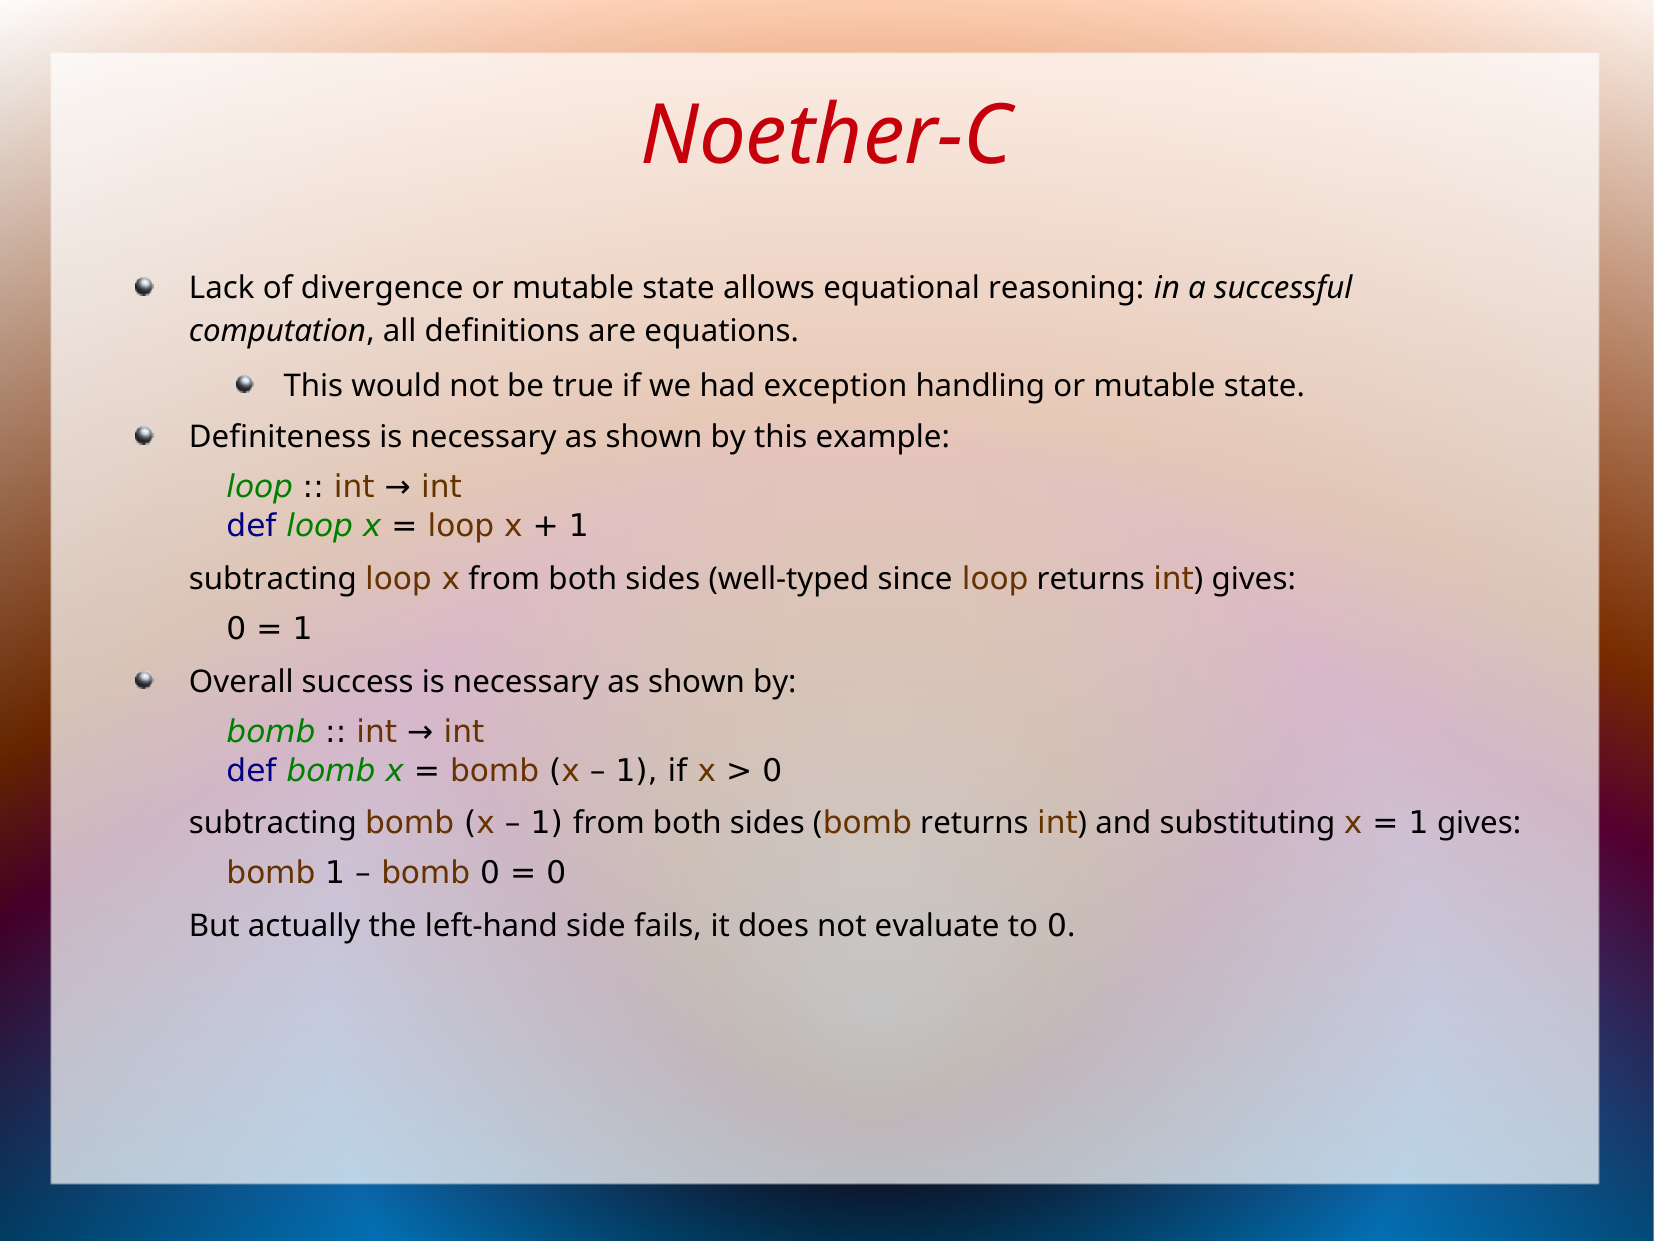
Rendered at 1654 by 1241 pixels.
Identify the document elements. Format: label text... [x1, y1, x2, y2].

title Noether-C [82, 55, 1571, 207]
picture [0, 0, 1654, 1241]
list Lack of divergence or mutable state allows equational reasoning: in a successful computation, all definitions are equations. This would not be true if we had exception handling or mutable state. Definiteness is necessary as shown by this example: loop :: int → int def loop x = loop x + 1 subtracting loop x from both sides (well-typed since loop returns int) gives: 0 = 1 Overall success is necessary as shown by: bomb :: int → int def bomb x = bomb (x – 1), if x > 0 subtracting bomb (x – 1) from both sides (bomb returns int) and substituting x = 1 gives: bomb 1 – bomb 0 = 0 But actually the left-hand side fails, it does not evaluate to 0. [118, 265, 1536, 1069]
